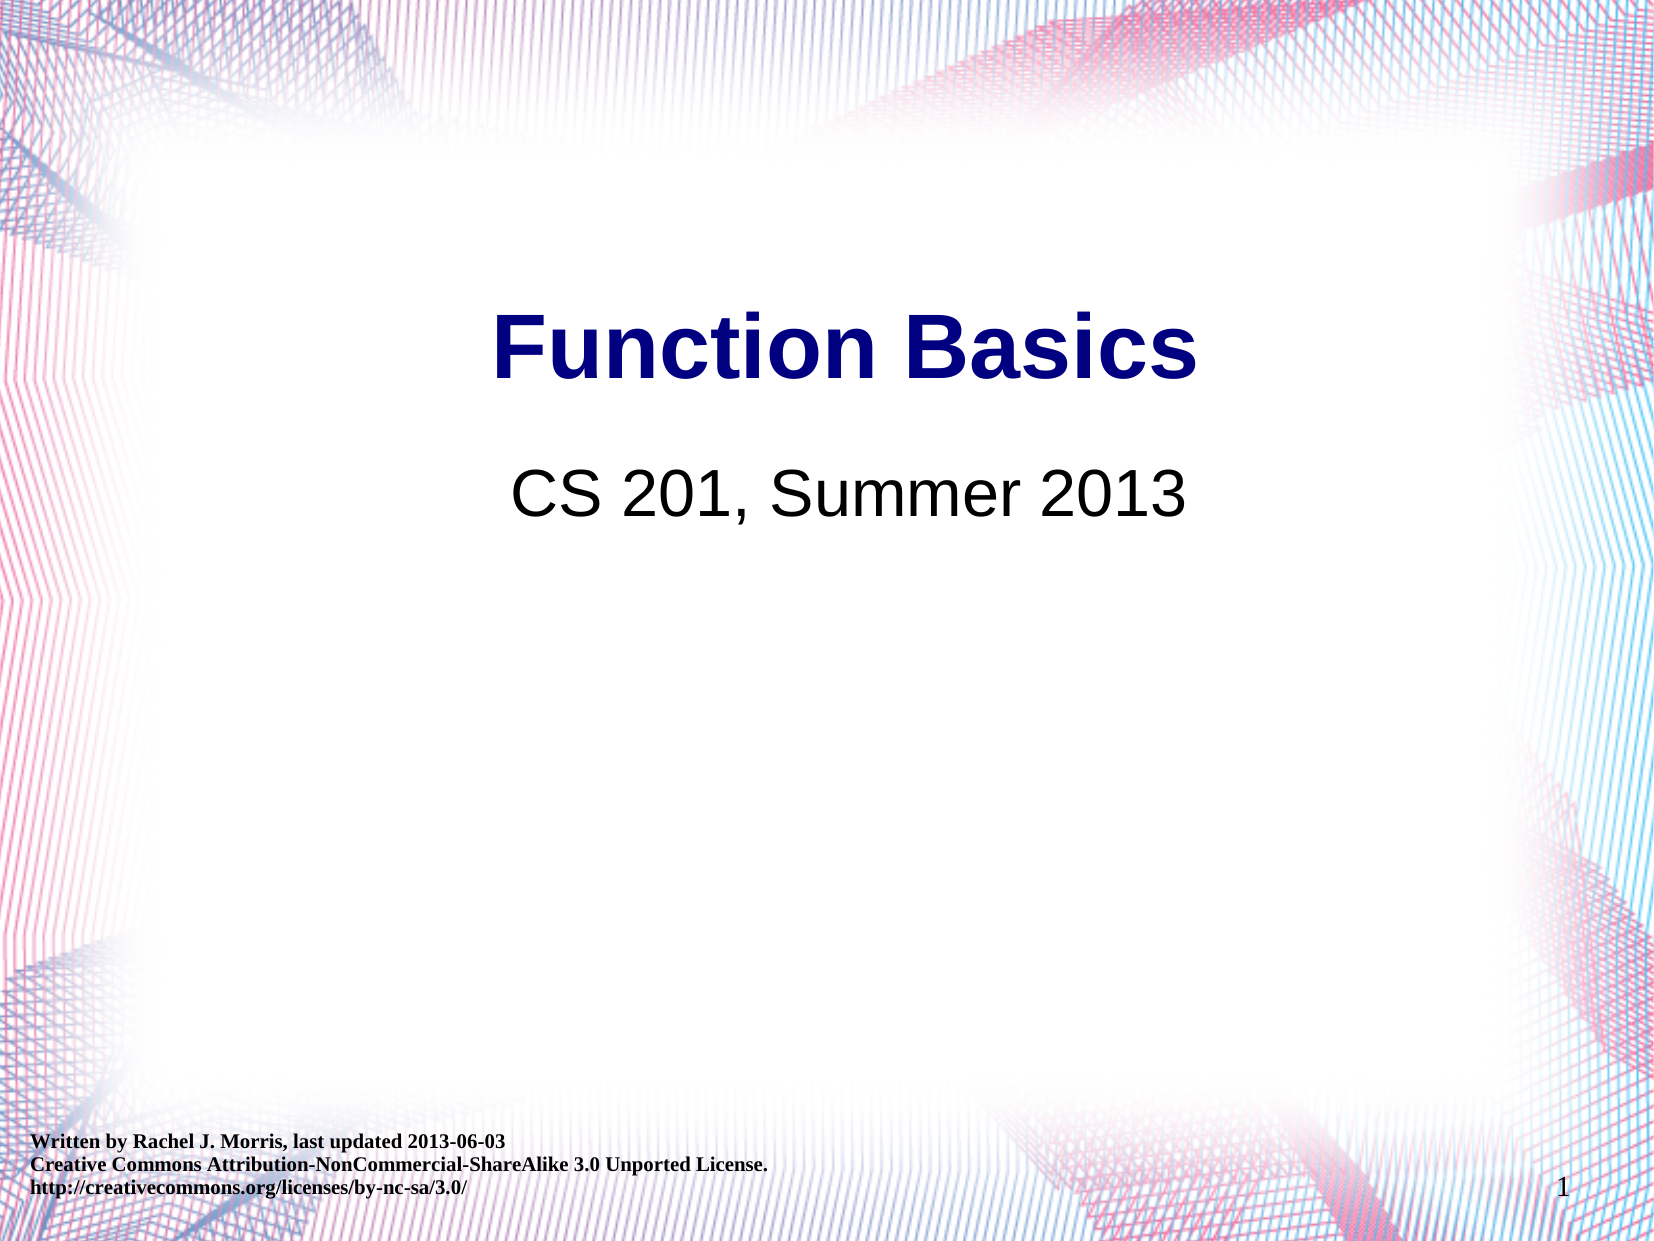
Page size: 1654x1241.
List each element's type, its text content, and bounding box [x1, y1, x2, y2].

picture [0, 0, 1654, 1241]
text_box CS 201, Summer 2013 [123, 438, 1576, 548]
title Function Basics [101, 242, 1591, 451]
